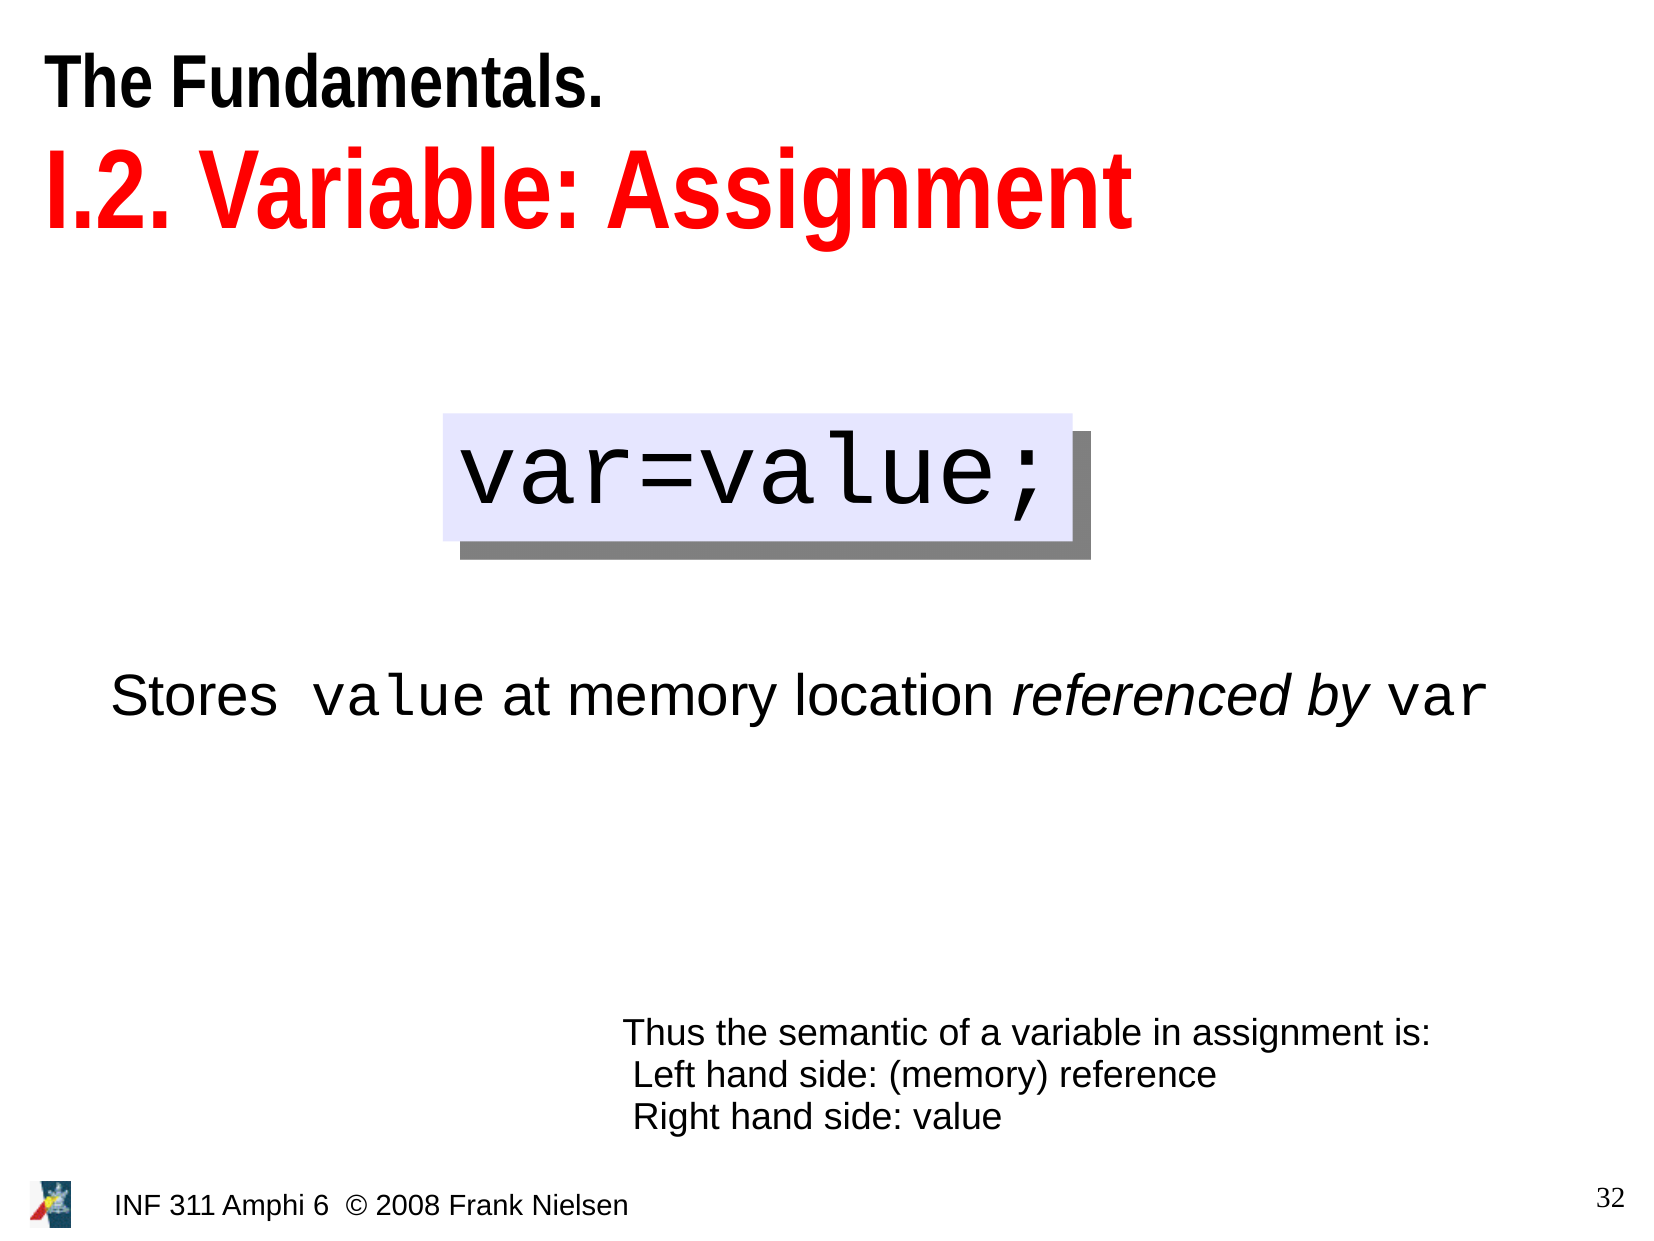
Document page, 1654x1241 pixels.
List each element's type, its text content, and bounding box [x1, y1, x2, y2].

text_box var=value; [442, 413, 1073, 542]
picture [29, 1181, 71, 1228]
text_box The Fundamentals. I.2. Variable: Assignment [29, 29, 1148, 259]
text_box Stores value at memory location referenced by var [95, 655, 1506, 739]
text_box Thus the semantic of a variable in assignment is: Left hand side: (memory) reference Right hand side: value [607, 1003, 1447, 1145]
